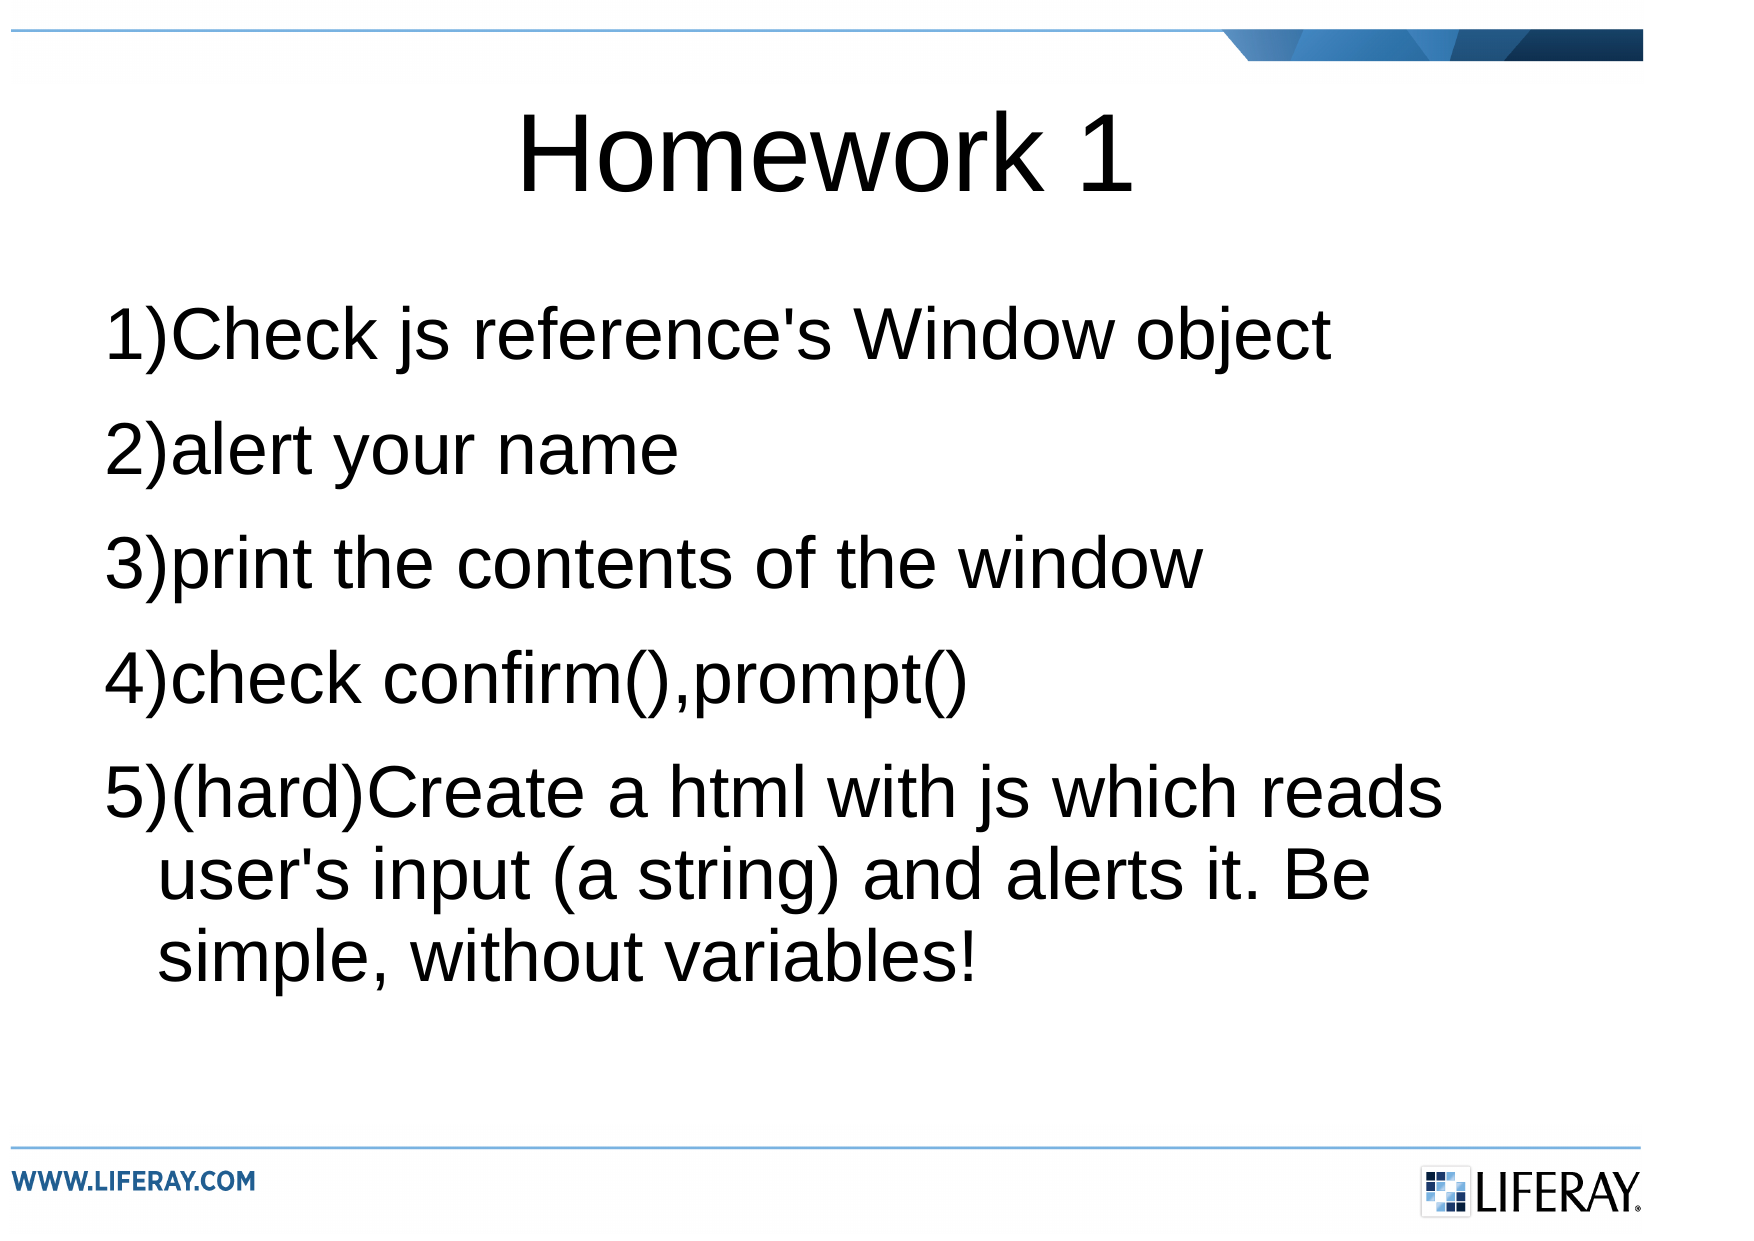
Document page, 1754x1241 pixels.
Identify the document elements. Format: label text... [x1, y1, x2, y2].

title Homework 1 [82, 49, 1571, 257]
picture [11, 0, 1644, 84]
picture [9, 1124, 1642, 1234]
list Check js reference's Window object alert your name print the contents of the window check confirm(),prompt() (hard)Create a html with js which reads user's input (a string) and alerts it. Be simple, without variables! [86, 293, 1576, 1013]
